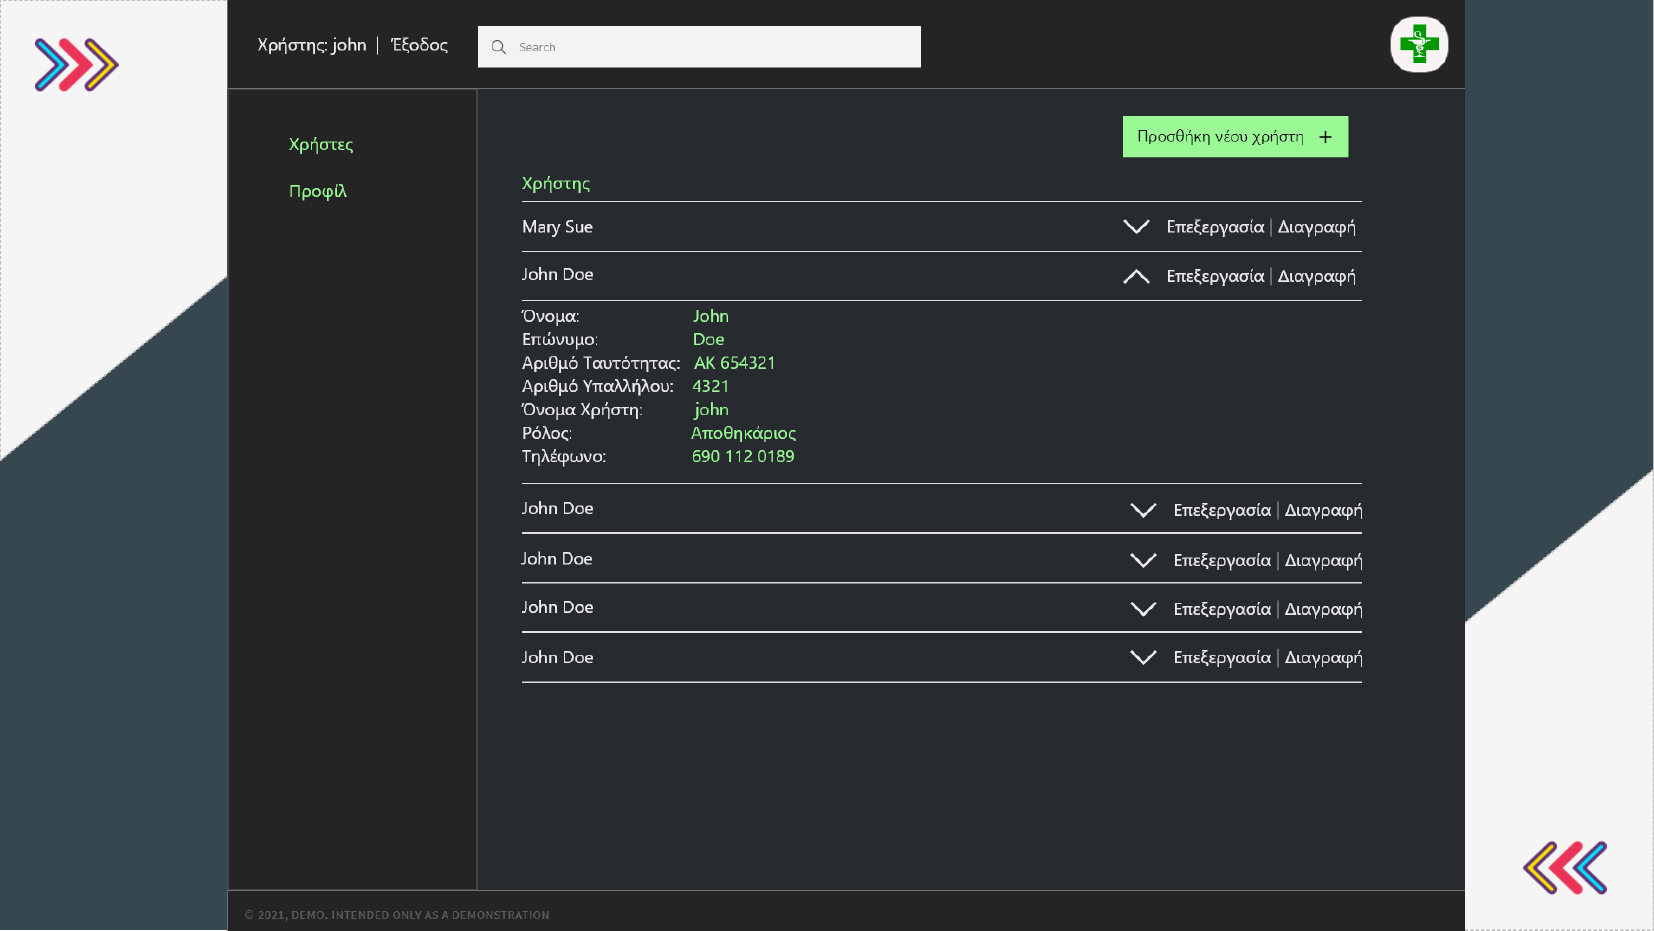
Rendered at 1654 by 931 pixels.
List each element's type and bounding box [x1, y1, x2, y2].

picture [227, 0, 1465, 931]
picture [35, 23, 119, 107]
text_box [1465, 469, 1654, 931]
text_box [0, 0, 227, 461]
picture [1523, 826, 1607, 910]
